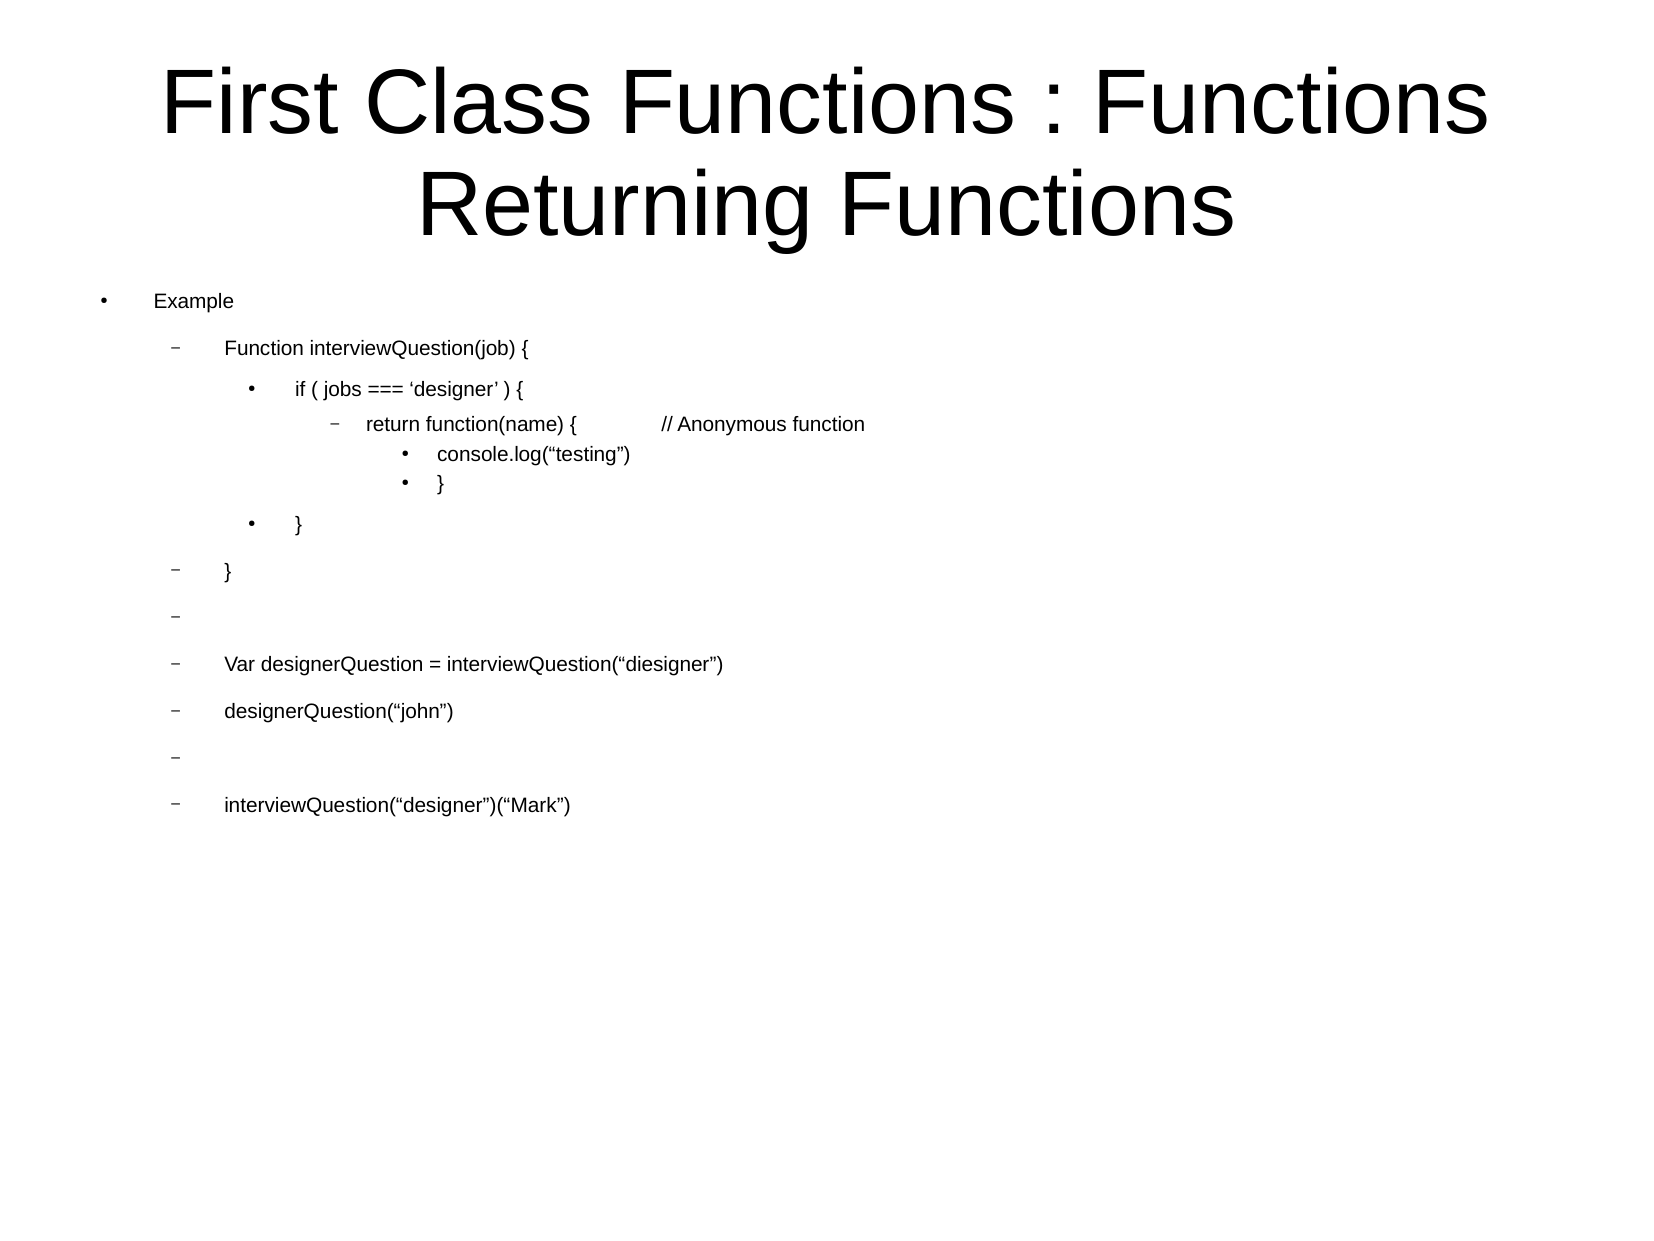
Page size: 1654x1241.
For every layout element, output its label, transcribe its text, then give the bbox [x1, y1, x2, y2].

list Example Function interviewQuestion(job) { if ( jobs === ‘designer’ ) { return function(name) { // Anonymous function console.log(“testing”) } } } Var designerQuestion = interviewQuestion(“diesigner”) designerQuestion(“john”) interviewQuestion(“designer”)(“Mark”) [82, 290, 1583, 1229]
title First Class Functions : Functions Returning Functions [82, 49, 1571, 257]
